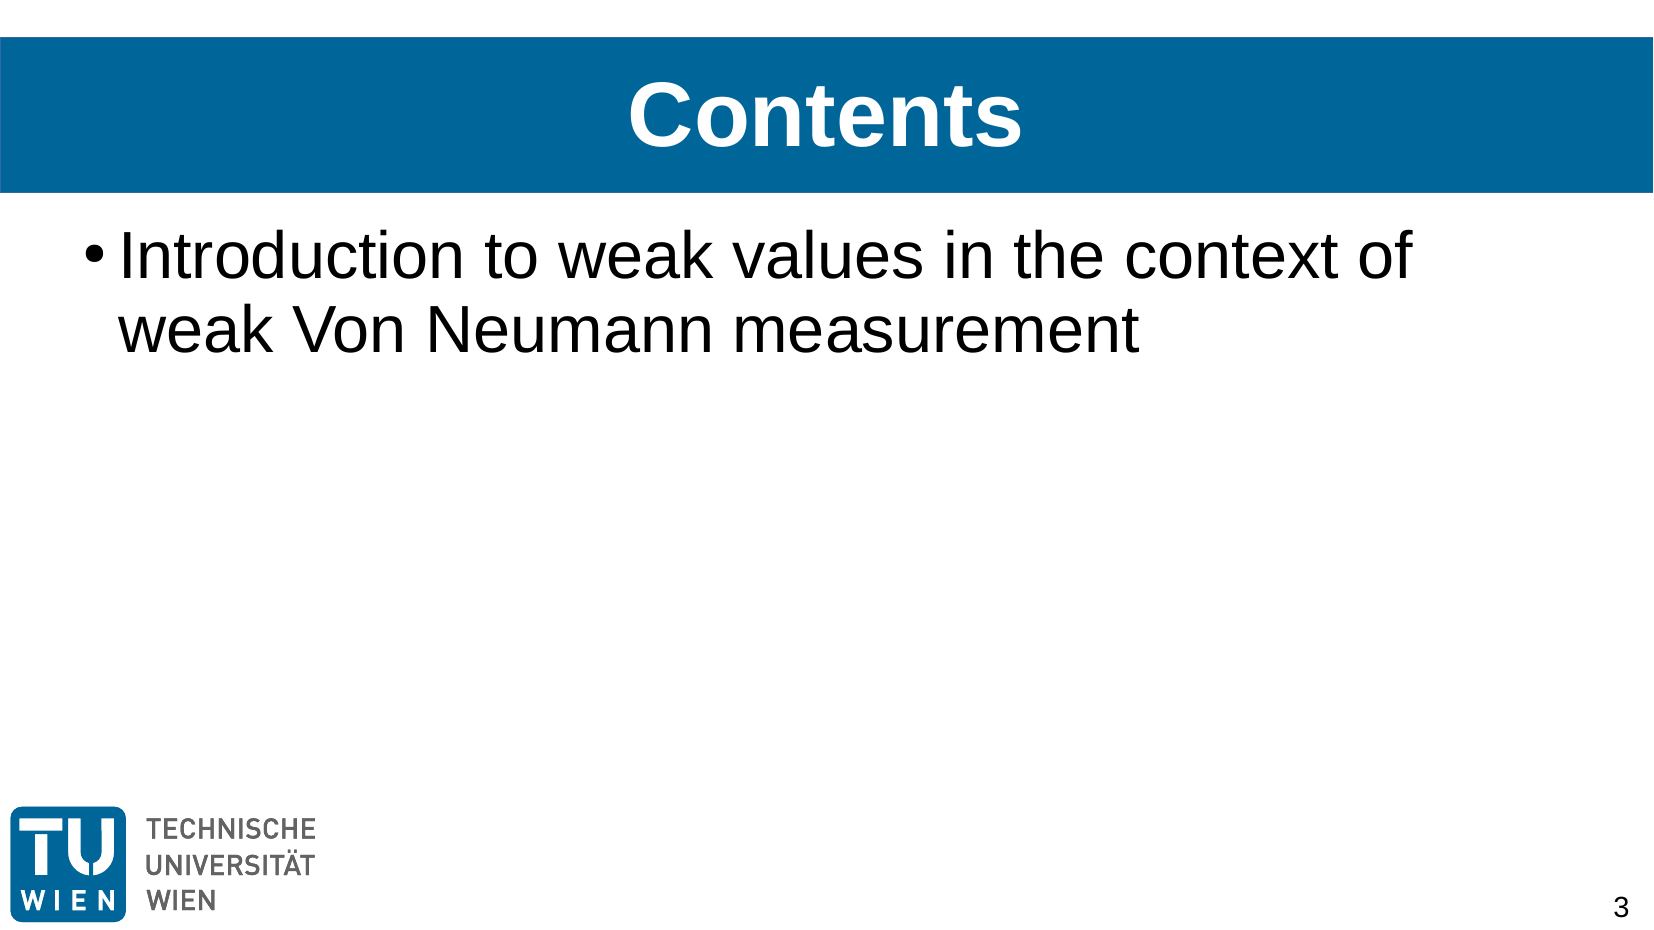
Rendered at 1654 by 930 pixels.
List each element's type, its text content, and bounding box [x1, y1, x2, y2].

list Introduction to weak values in the context of weak Von Neumann measurement [82, 217, 1571, 757]
title Contents [0, 37, 1653, 193]
